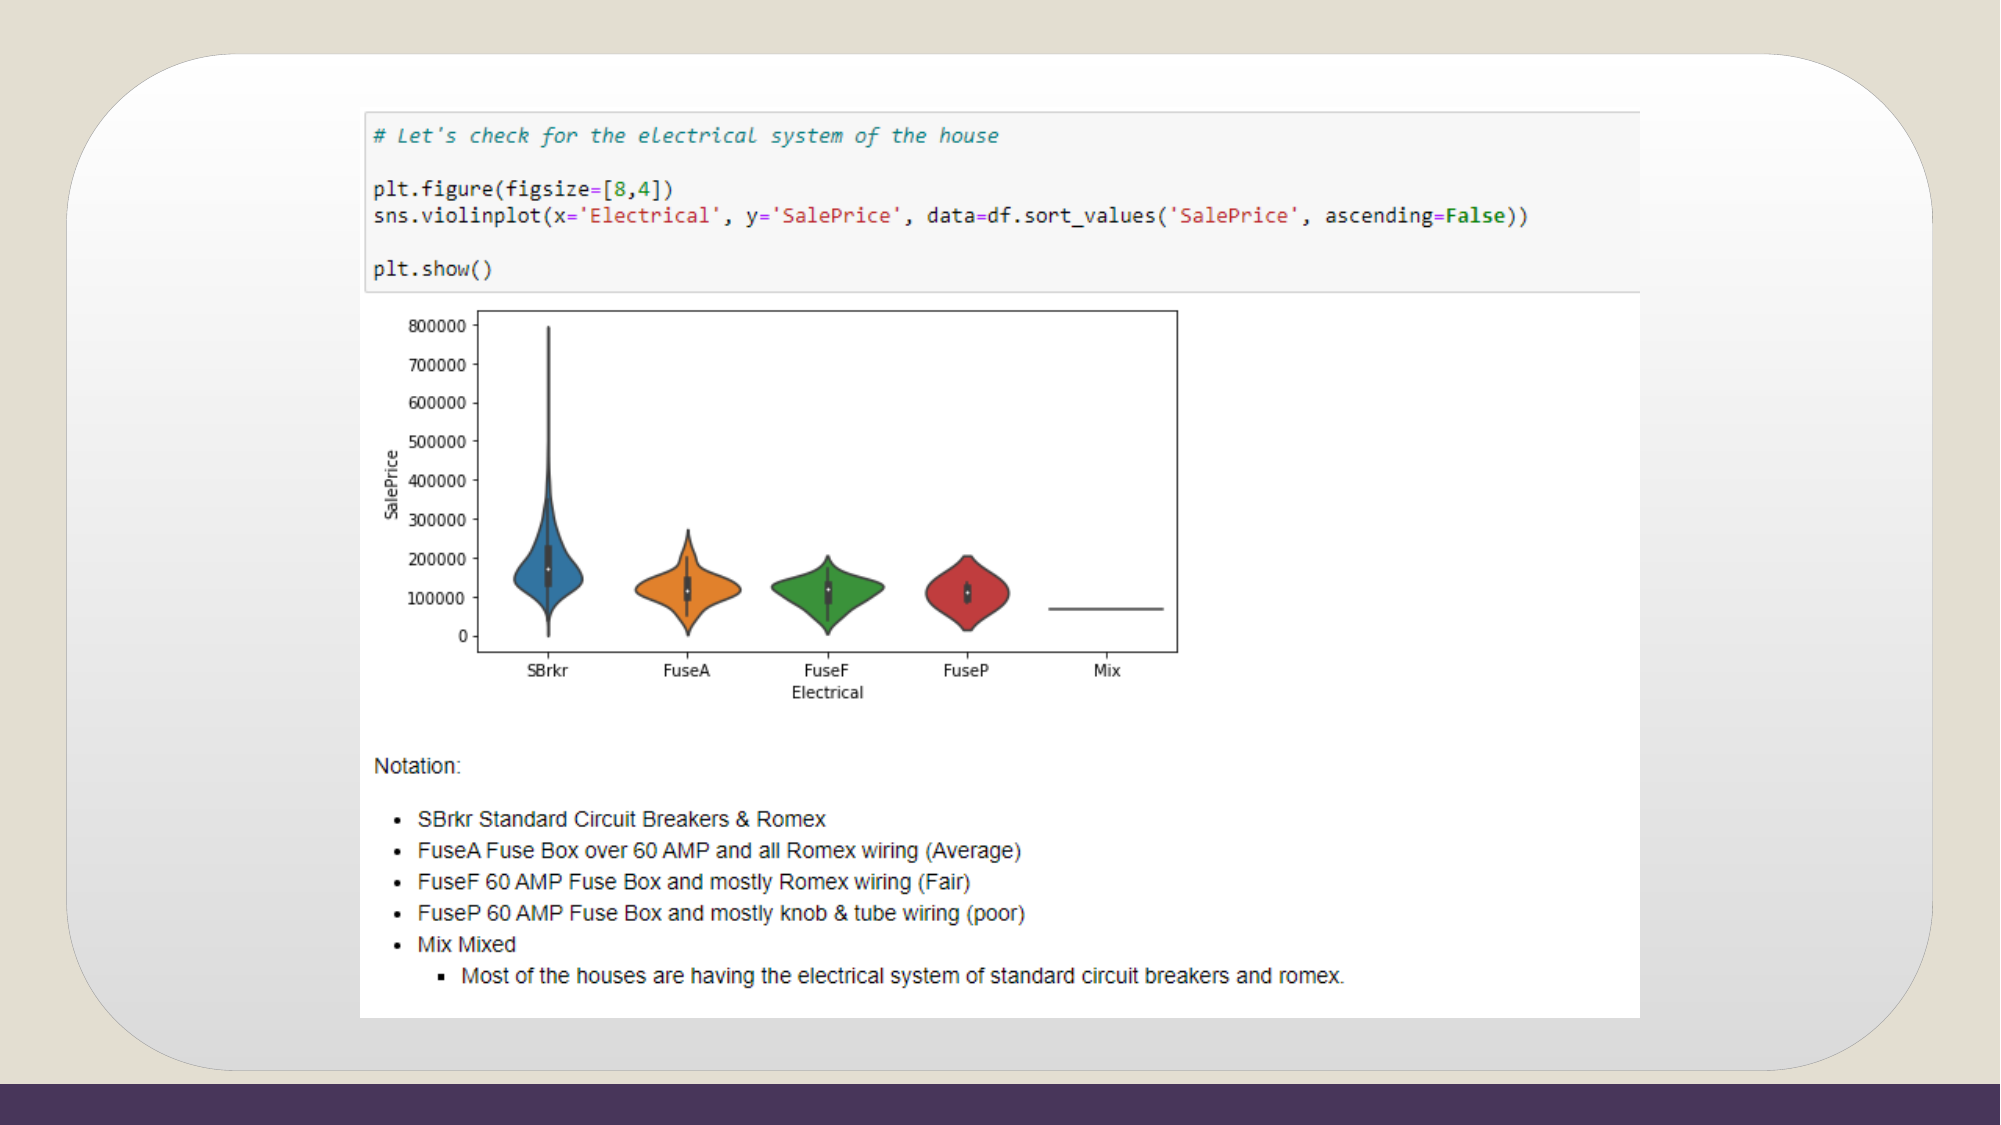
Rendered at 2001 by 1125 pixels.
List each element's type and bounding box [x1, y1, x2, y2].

picture [360, 107, 1640, 1018]
text_box [0, 1084, 2000, 1125]
